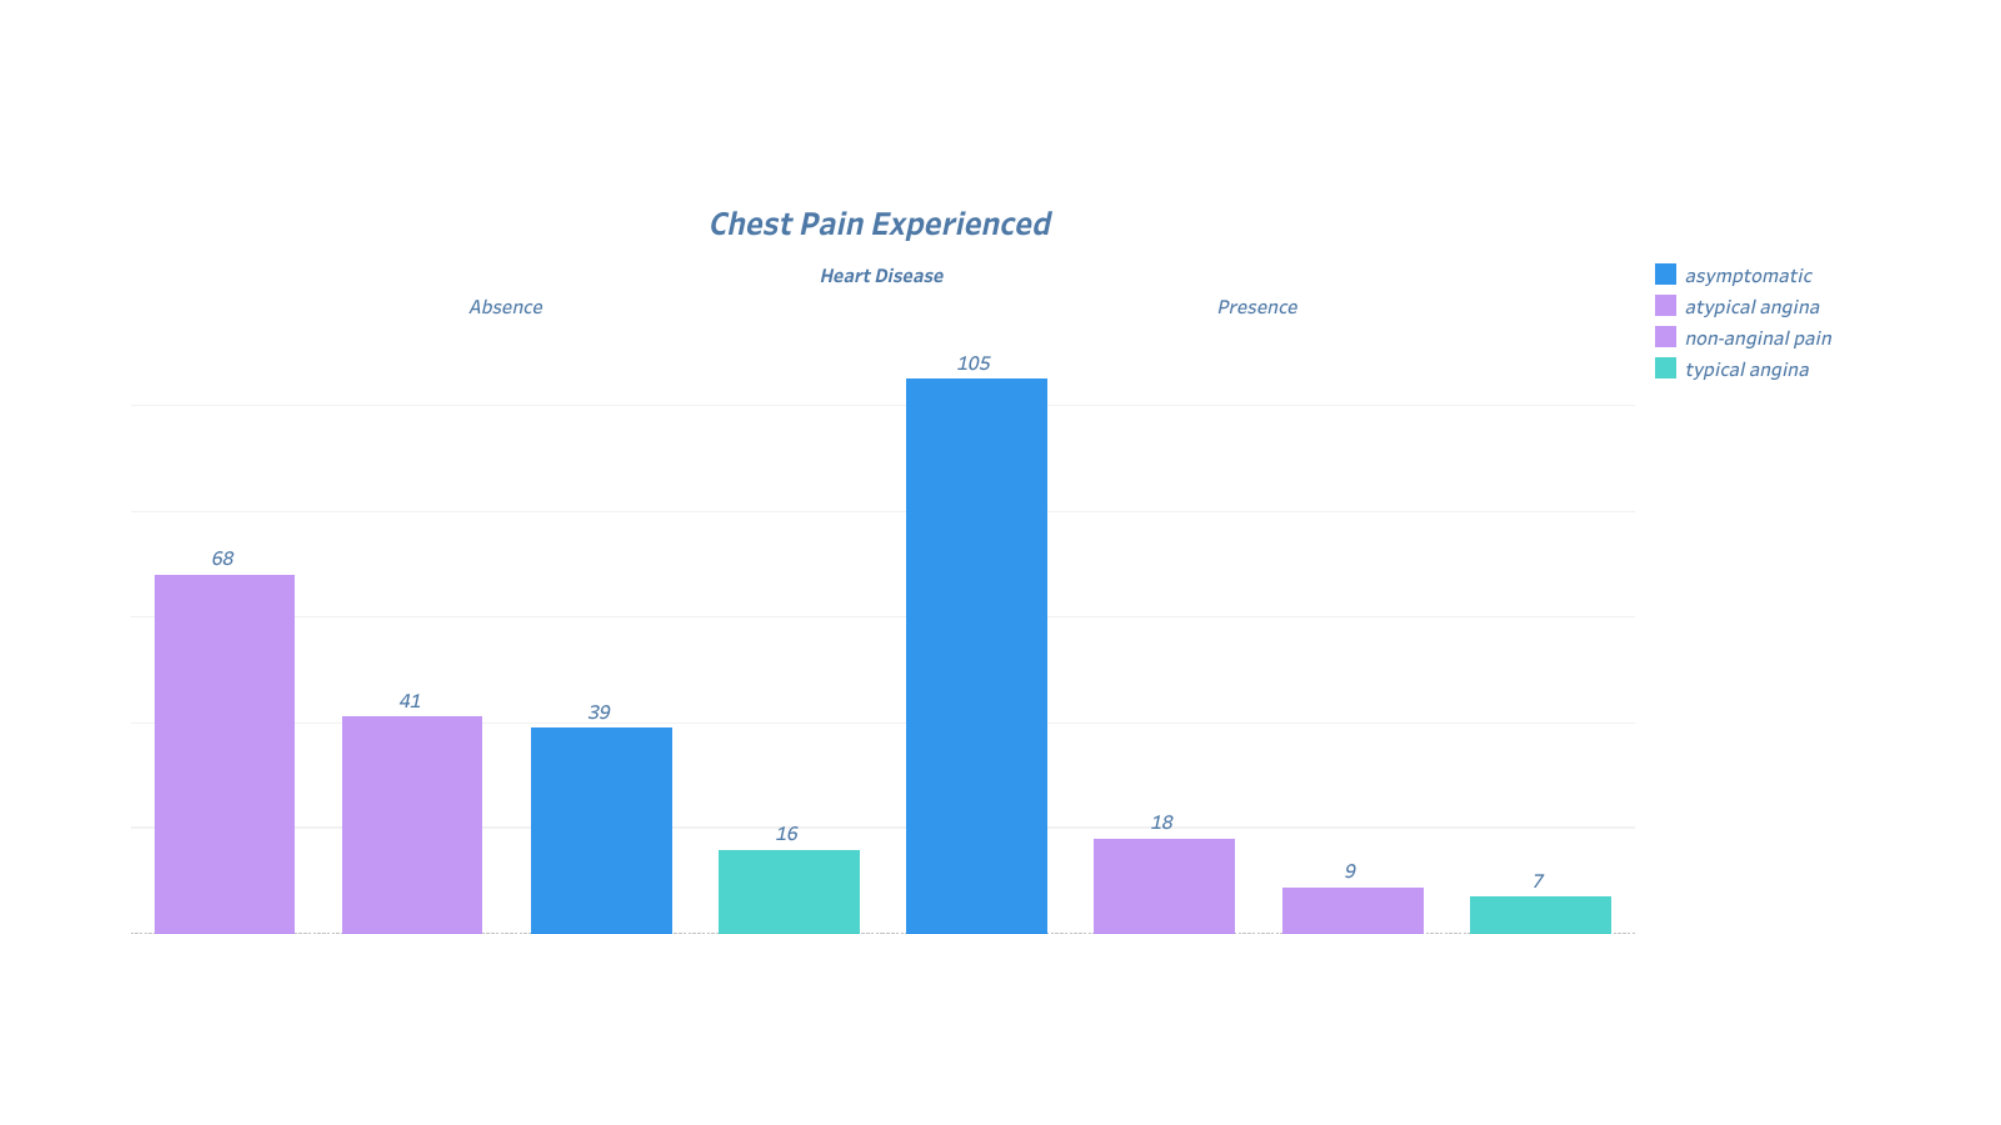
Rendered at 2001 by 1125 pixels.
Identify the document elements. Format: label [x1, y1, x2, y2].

picture [131, 191, 1869, 934]
